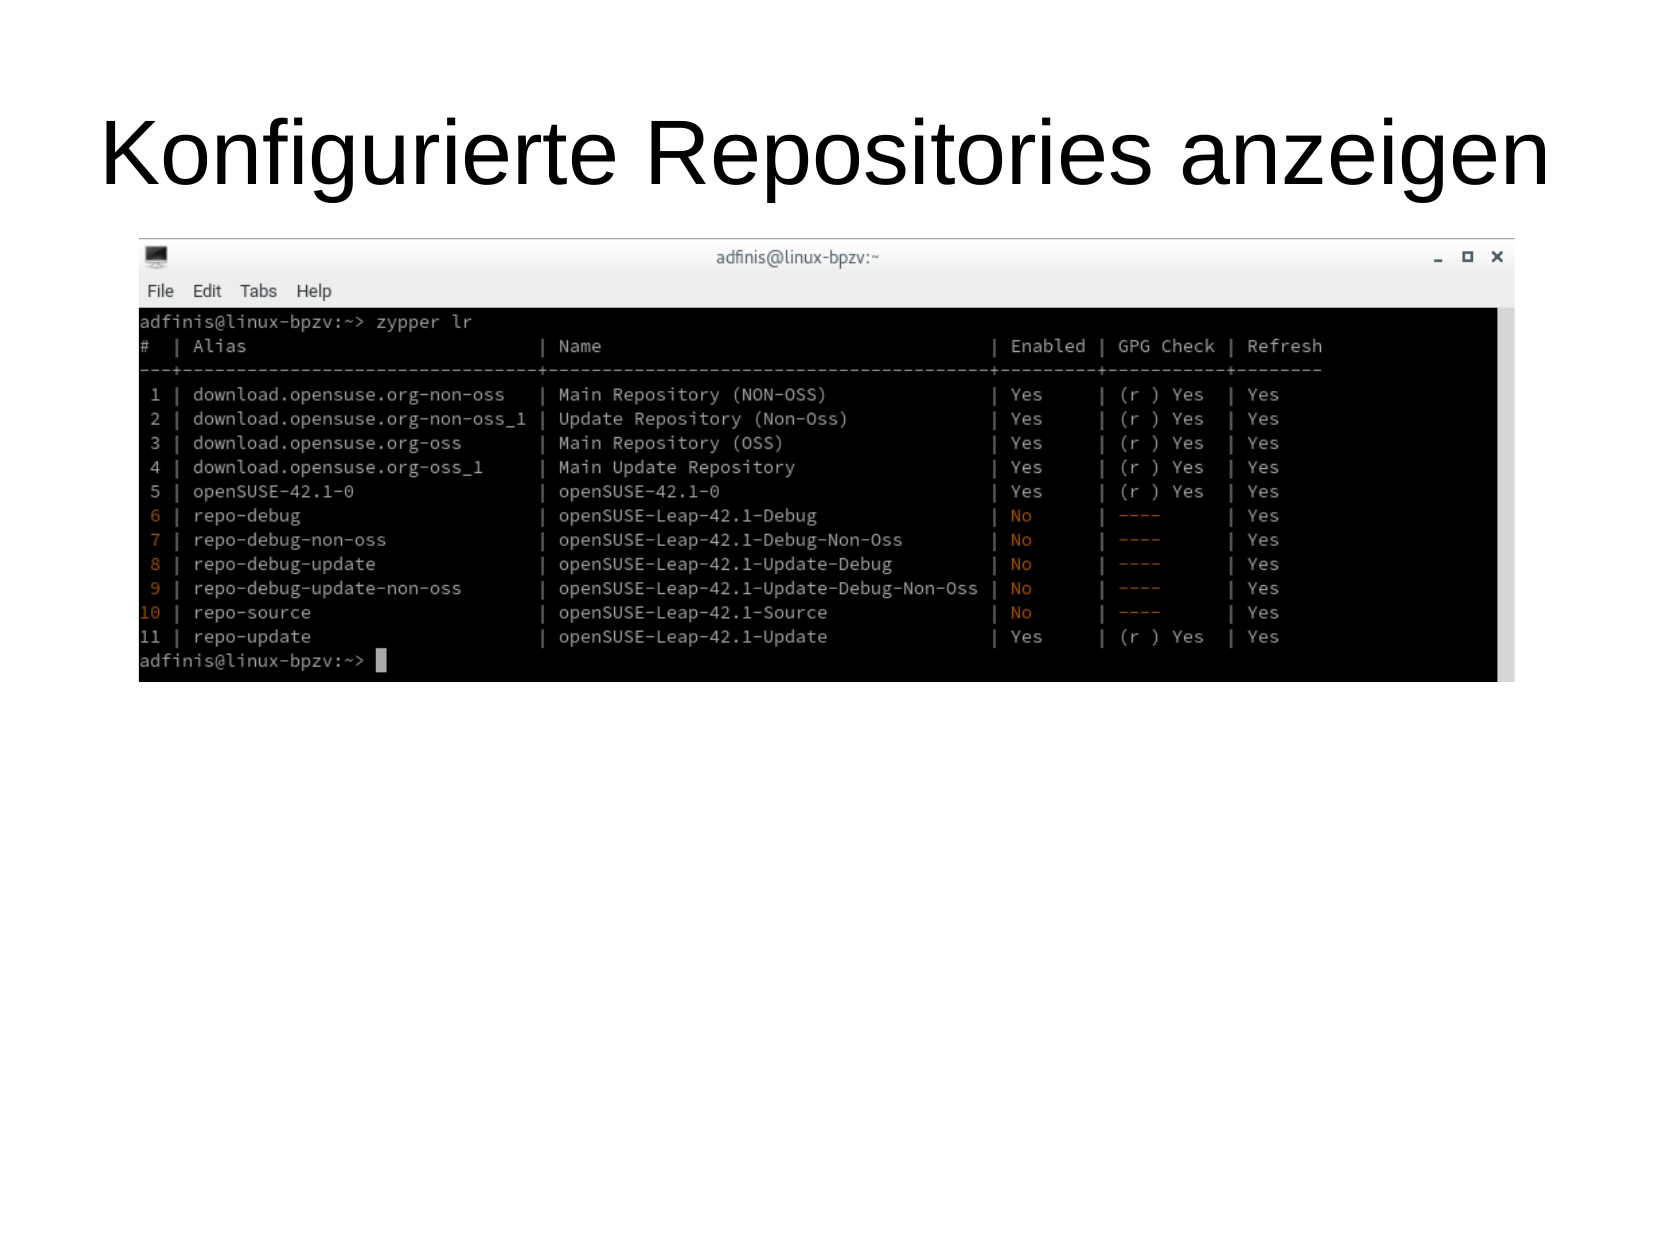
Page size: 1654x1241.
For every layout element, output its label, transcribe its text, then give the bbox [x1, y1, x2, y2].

picture [138, 238, 1515, 682]
title Konfigurierte Repositories anzeigen [82, 49, 1571, 257]
